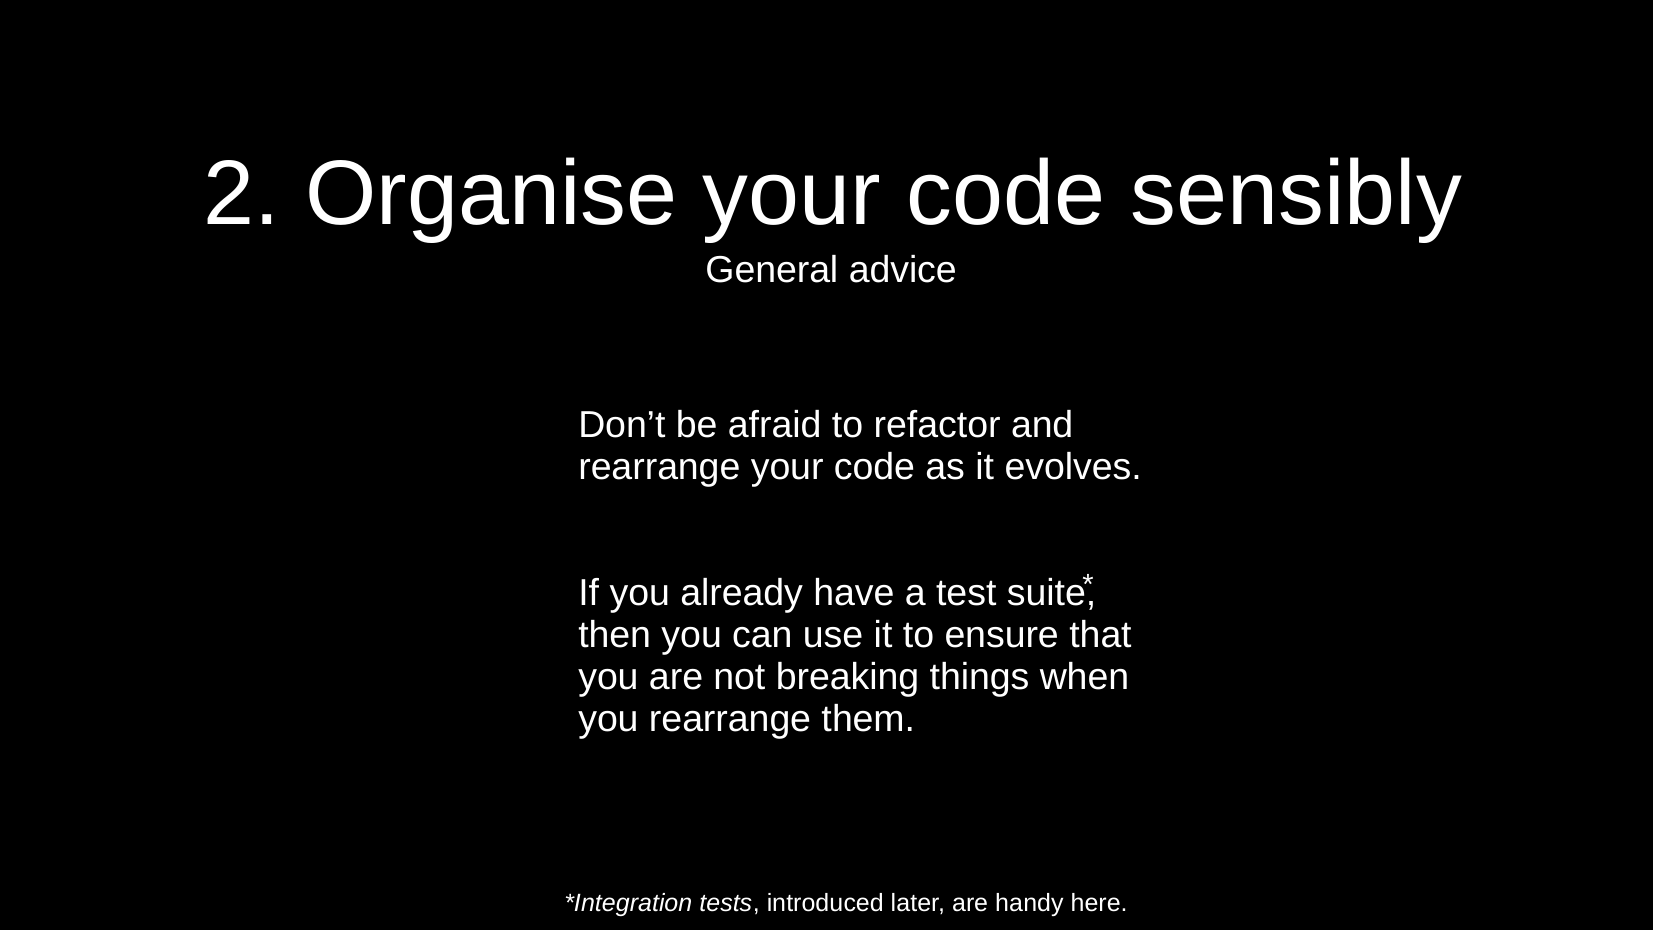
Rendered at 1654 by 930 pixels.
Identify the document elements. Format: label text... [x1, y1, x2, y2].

text_box *Integration tests, introduced later, are handy here. [549, 881, 1159, 930]
text_box Don’t be afraid to refactor and rearrange your code as it evolves. If you already have a test suite, then you can use it to ensure that you are not breaking things when you rearrange them. [563, 396, 1161, 747]
text_box * [1067, 560, 1109, 609]
title General advice [87, 191, 1576, 348]
title 2. Organise your code sensibly [90, 114, 1578, 271]
